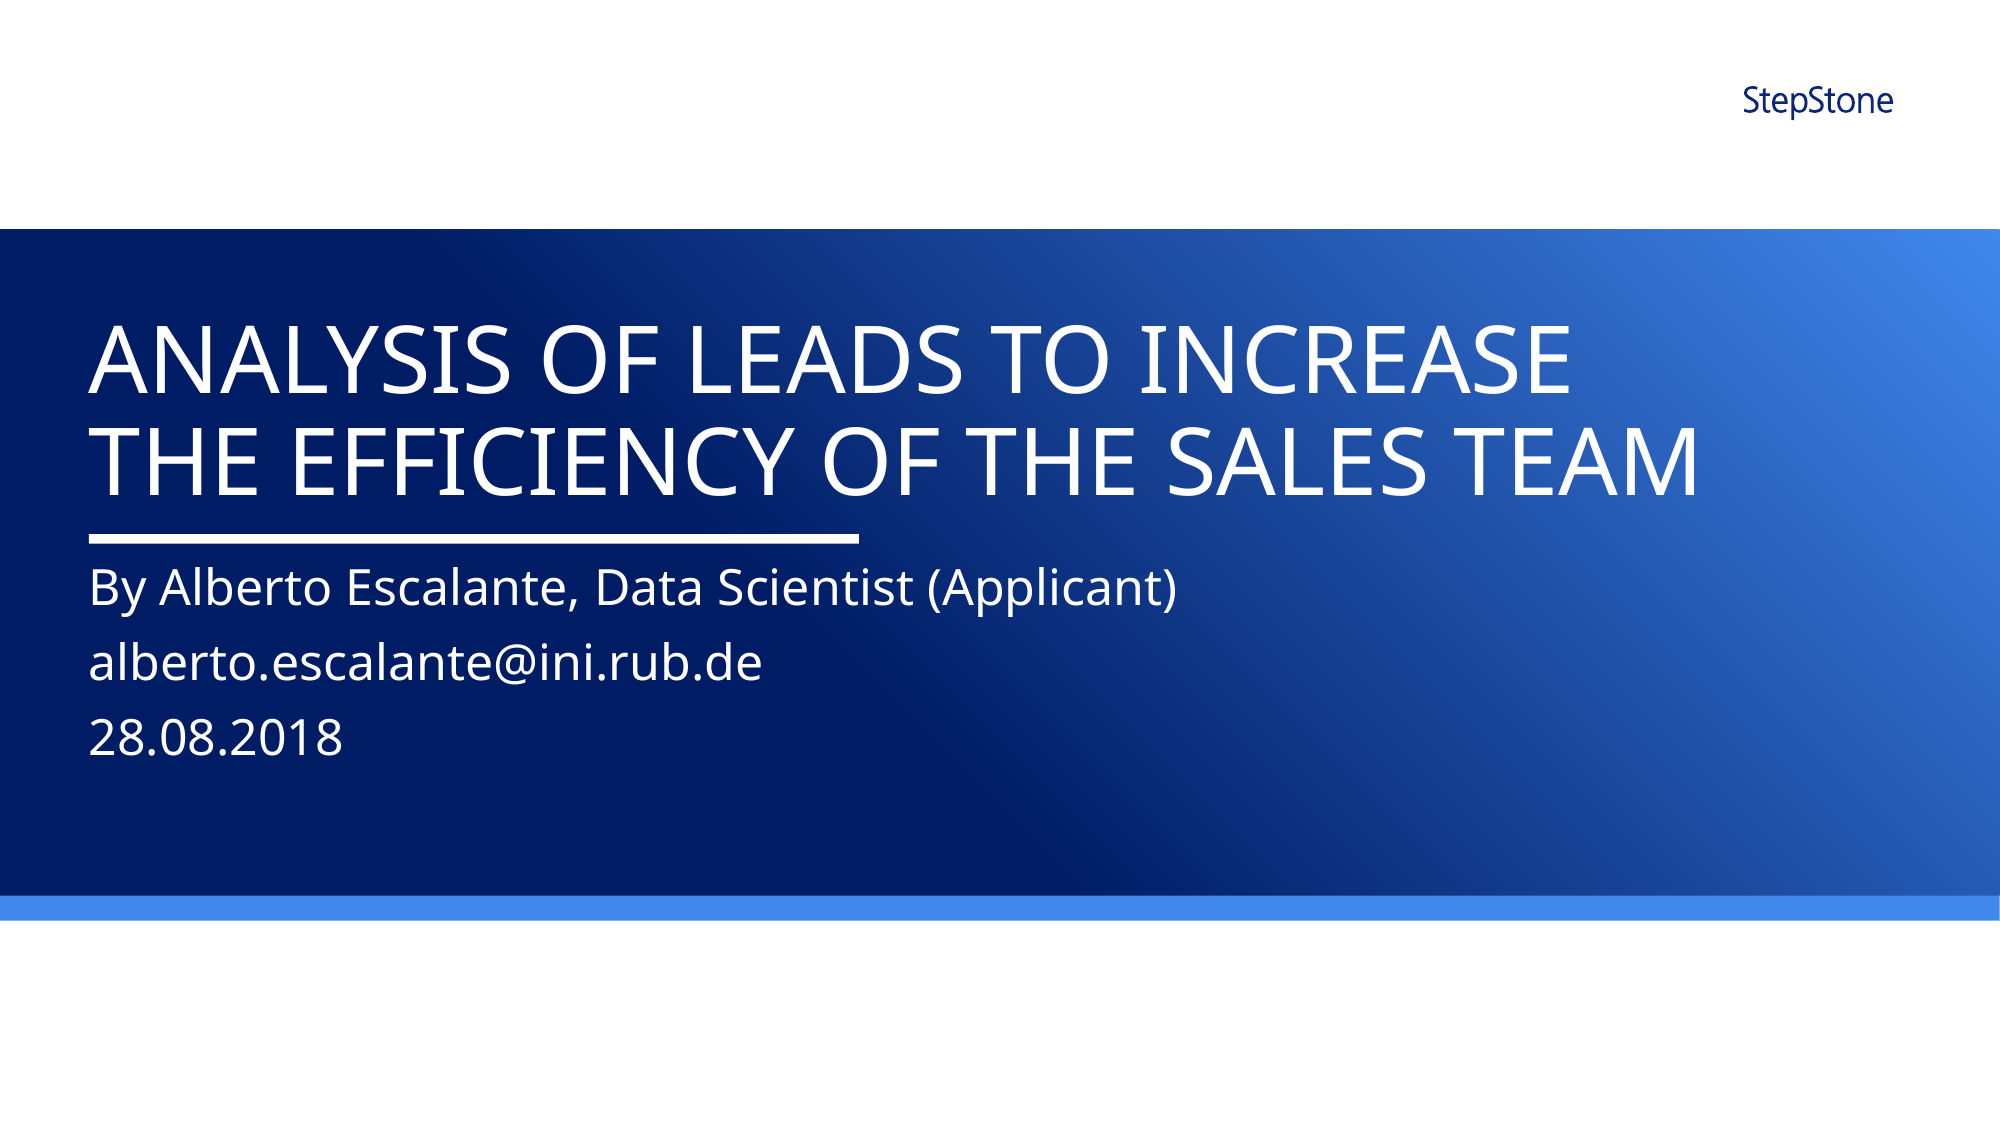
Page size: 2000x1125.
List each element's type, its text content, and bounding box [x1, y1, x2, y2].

list By Alberto Escalante, Data Scientist (Applicant) alberto.escalante@ini.rub.de 28.08.2018 [88, 562, 1342, 896]
list Analysis of leads to increase the efficiency of the sales TEAM [88, 229, 1726, 516]
